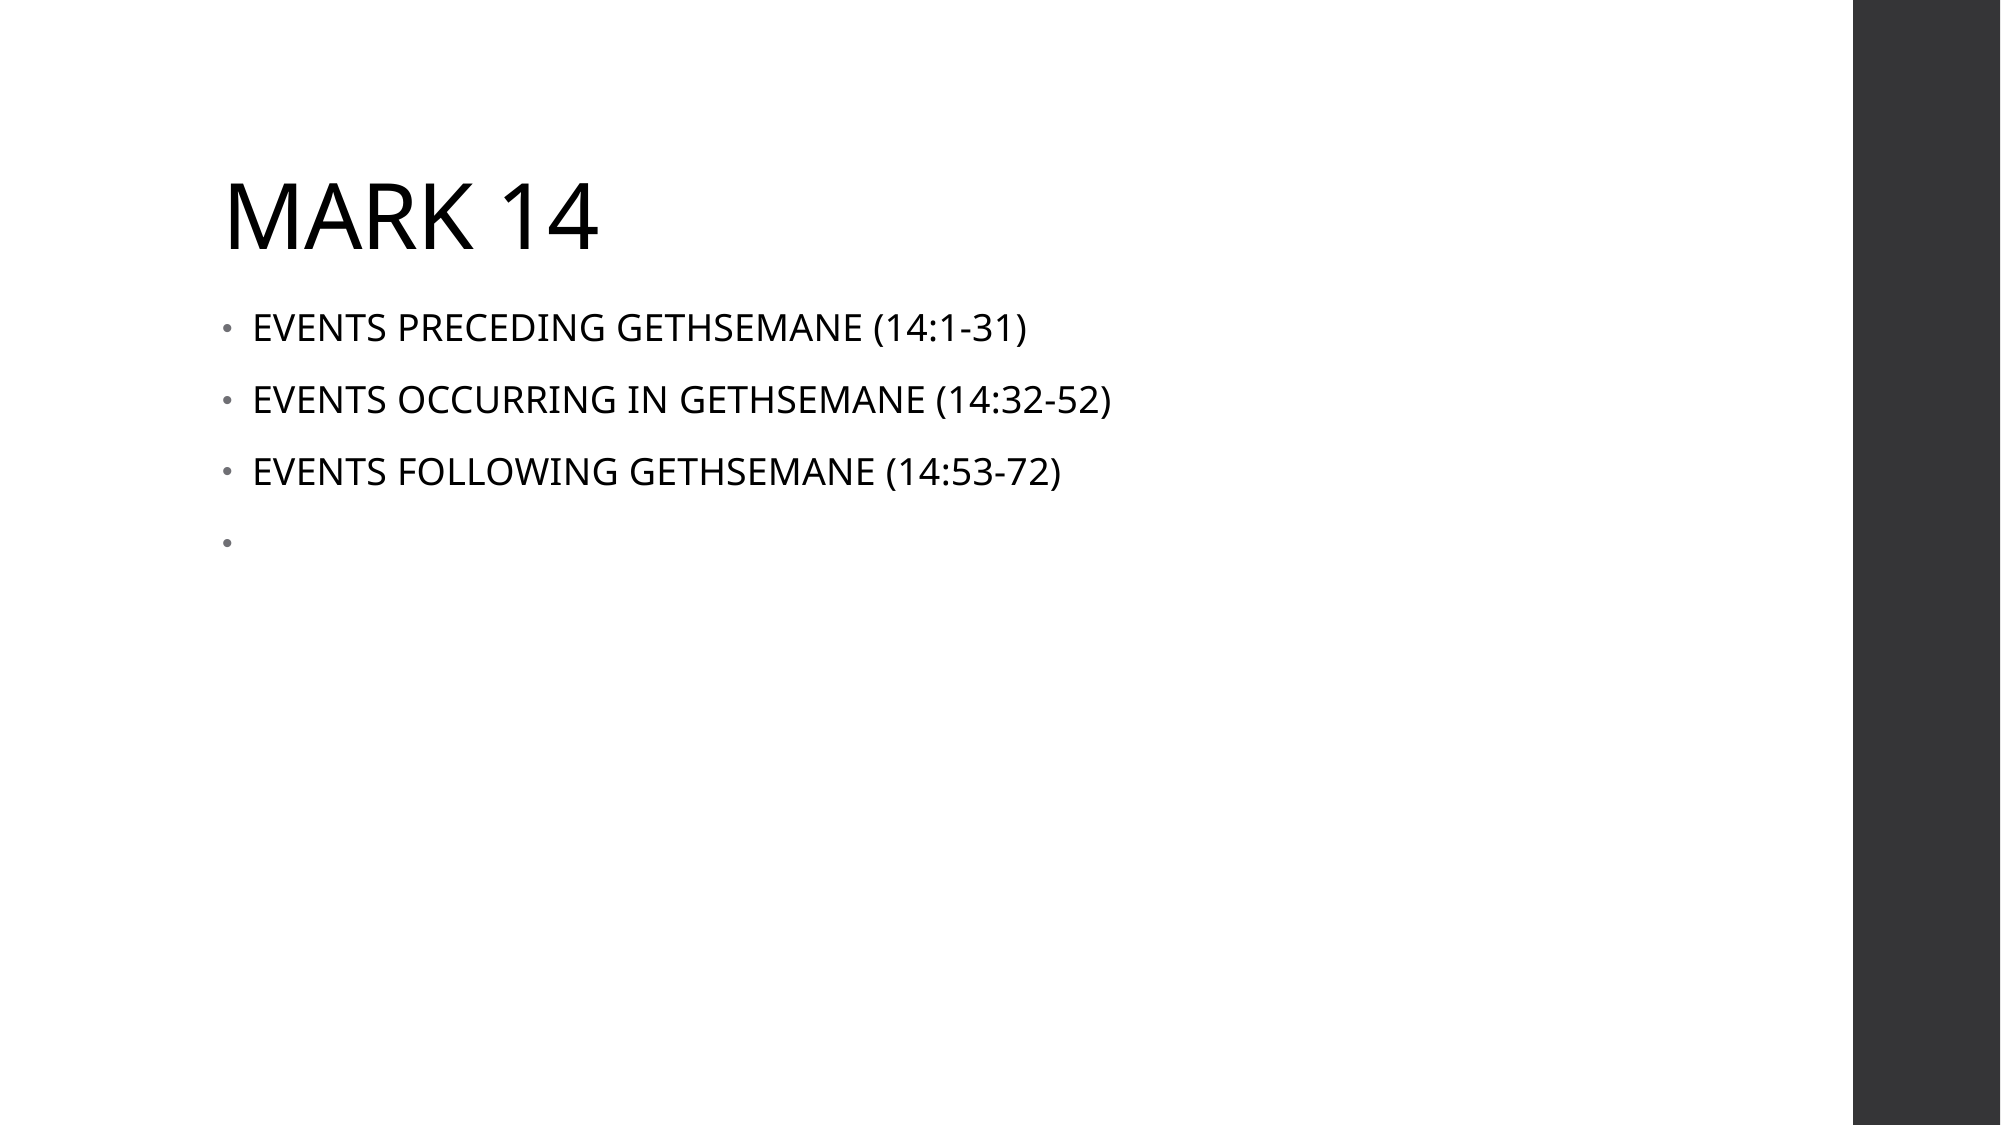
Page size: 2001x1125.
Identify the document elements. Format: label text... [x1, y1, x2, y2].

list EVENTS PRECEDING GETHSEMANE (14:1-31) EVENTS OCCURRING IN GETHSEMANE (14:32-52) EVENTS FOLLOWING GETHSEMANE (14:53-72) [206, 299, 1617, 1014]
title MARK 14 [206, 60, 1797, 278]
